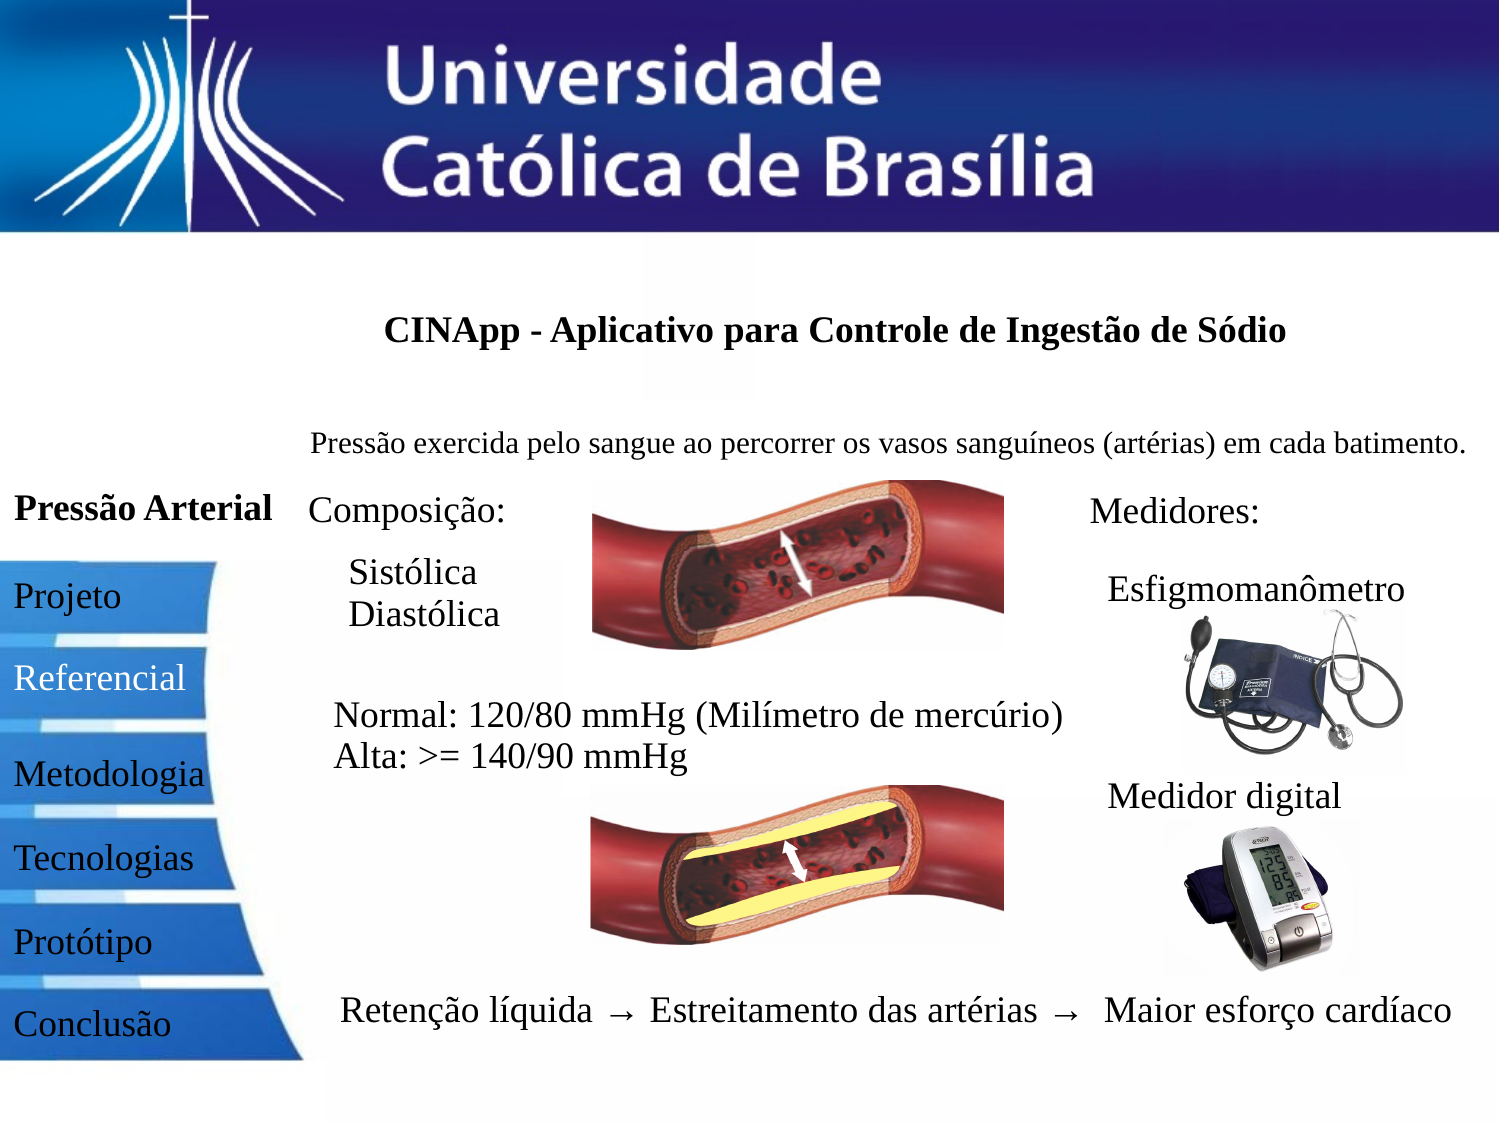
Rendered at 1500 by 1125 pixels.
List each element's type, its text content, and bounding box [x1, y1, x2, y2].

table_header Projeto [0, 568, 288, 649]
table_cell Referencial [0, 649, 288, 745]
table_cell Metodologia [0, 745, 288, 829]
table_cell Tecnologias [0, 829, 288, 914]
title [0, 0, 1500, 268]
picture [0, 268, 1499, 1125]
table_header Medidores: [1075, 482, 1411, 542]
table_header CINApp - Aplicativo para Controle de Ingestão de Sódio [307, 302, 1364, 362]
table_header Pressão exercida pelo sangue ao percorrer os vasos sanguíneos (artérias) em cada batimento. [295, 418, 1500, 475]
table_header Pressão Arterial [0, 479, 295, 539]
text_box Medidor digital [1092, 767, 1447, 825]
text_box Esfigmomanômetro [1092, 561, 1447, 618]
table_cell Conclusão [0, 995, 288, 1077]
table_header Normal: 120/80 mmHg (Milímetro de mercúrio) Alta: >= 140/90 mmHg [318, 686, 1122, 785]
table_header Sistólica Diastólica [333, 543, 629, 648]
table_cell Protótipo [0, 914, 288, 995]
table_header Composição: [293, 482, 589, 542]
table_header Retenção líquida → Estreitamento das artérias → Maior esforço cardíaco [325, 982, 1500, 1042]
